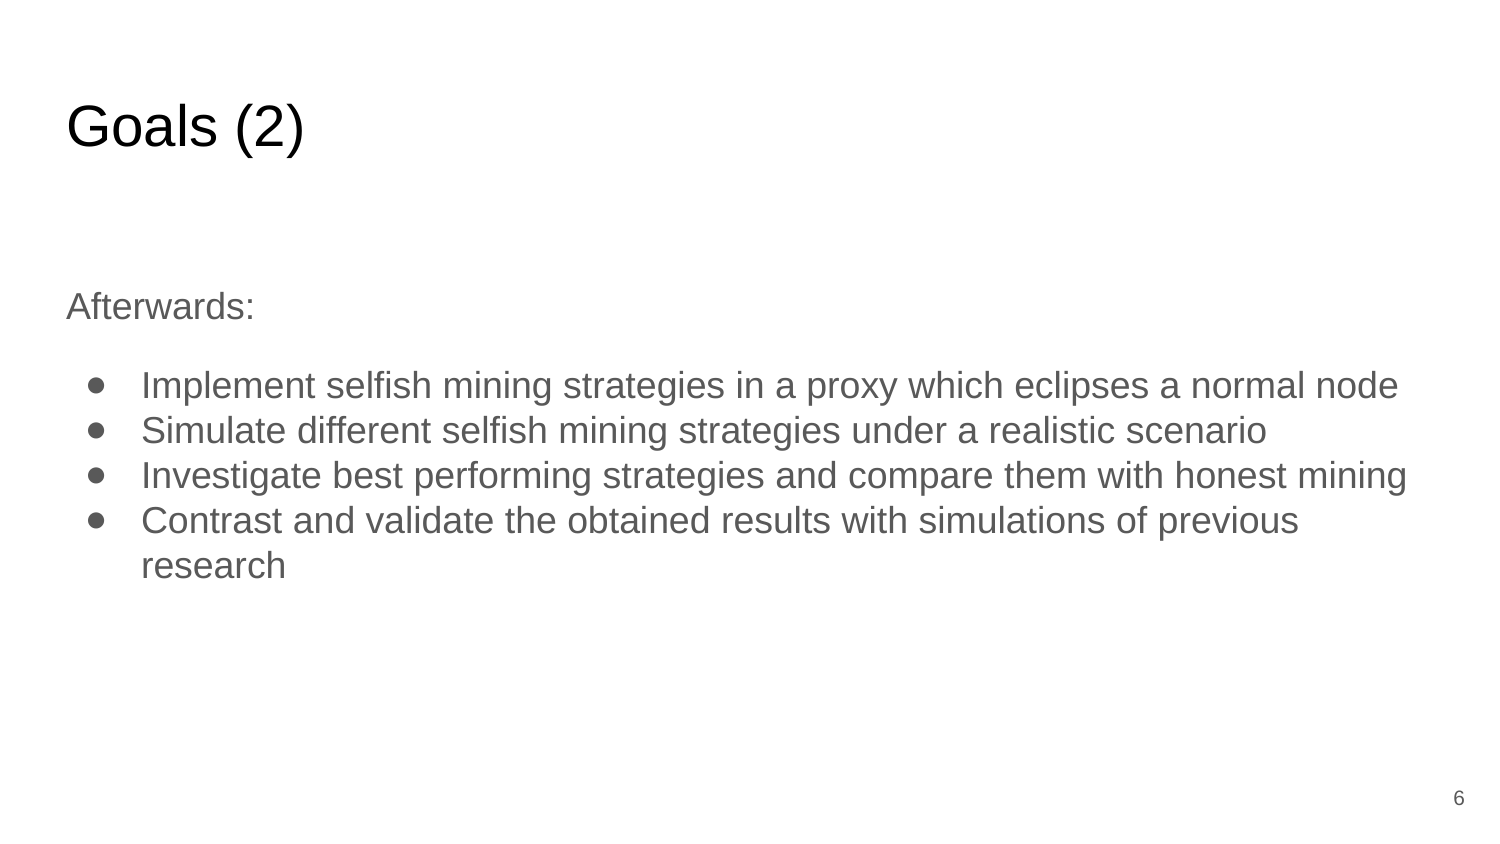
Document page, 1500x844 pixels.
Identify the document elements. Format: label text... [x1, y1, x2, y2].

list Afterwards: Implement selfish mining strategies in a proxy which eclipses a normal node Simulate different selfish mining strategies under a realistic scenario Investigate best performing strategies and compare them with honest mining Contrast and validate the obtained results with simulations of previous research [51, 189, 1449, 750]
title Goals (2) [51, 72, 1449, 167]
